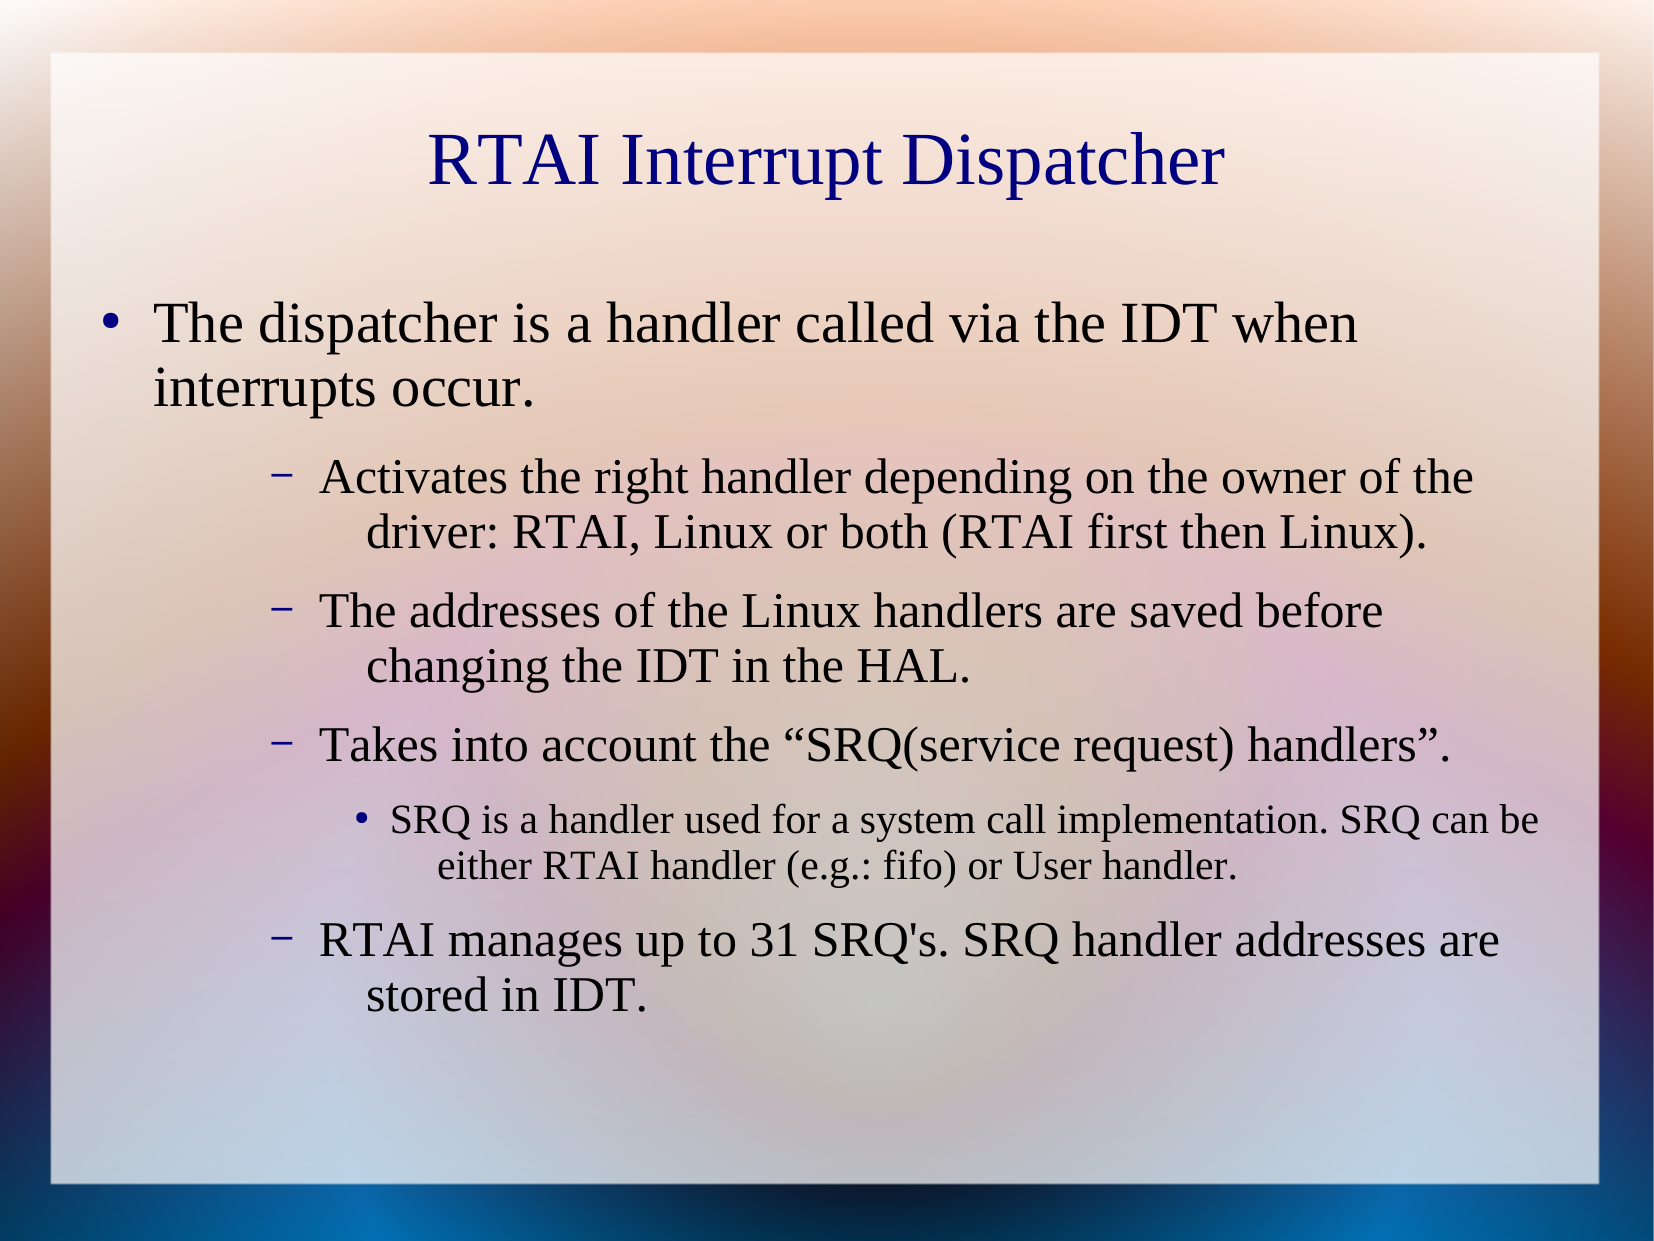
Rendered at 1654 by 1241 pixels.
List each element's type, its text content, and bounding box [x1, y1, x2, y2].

list The dispatcher is a handler called via the IDT when interrupts occur. Activates the right handler depending on the owner of the driver: RTAI, Linux or both (RTAI first then Linux). The addresses of the Linux handlers are saved before changing the IDT in the HAL. Takes into account the “SRQ(service request) handlers”. SRQ is a handler used for a system call implementation. SRQ can be either RTAI handler (e.g.: fifo) or User handler. RTAI manages up to 31 SRQ's. SRQ handler addresses are stored in IDT. [82, 290, 1571, 1023]
title RTAI Interrupt Dispatcher [82, 55, 1571, 263]
picture [0, 0, 1654, 1241]
